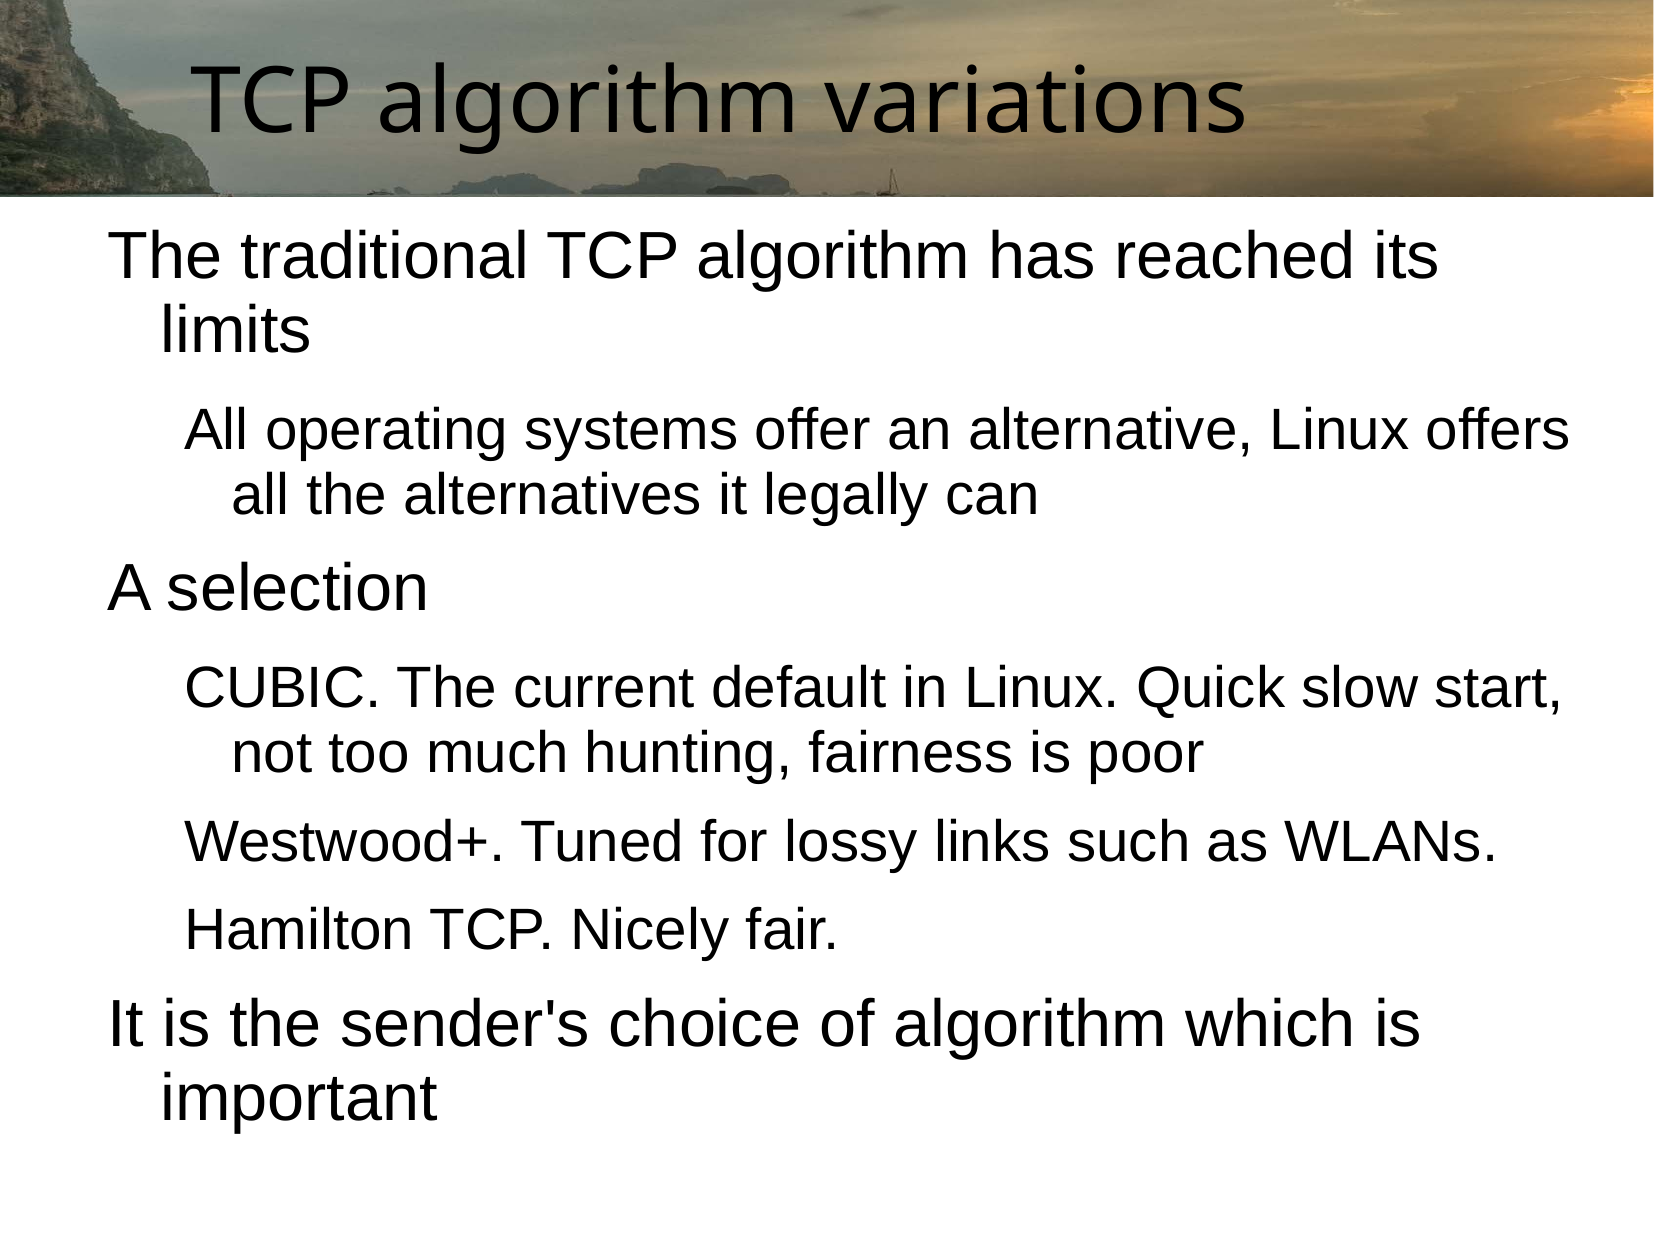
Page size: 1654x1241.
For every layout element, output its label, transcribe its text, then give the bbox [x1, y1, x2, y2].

title TCP algorithm variations [190, 41, 1571, 152]
list The traditional TCP algorithm has reached its limits All operating systems offer an alternative, Linux offers all the alternatives it legally can A selection CUBIC. The current default in Linux. Quick slow start, not too much hunting, fairness is poor Westwood+. Tuned for lossy links such as WLANs. Hamilton TCP. Nicely fair. It is the sender's choice of algorithm which is important [89, 217, 1578, 1226]
picture [0, 0, 1654, 197]
